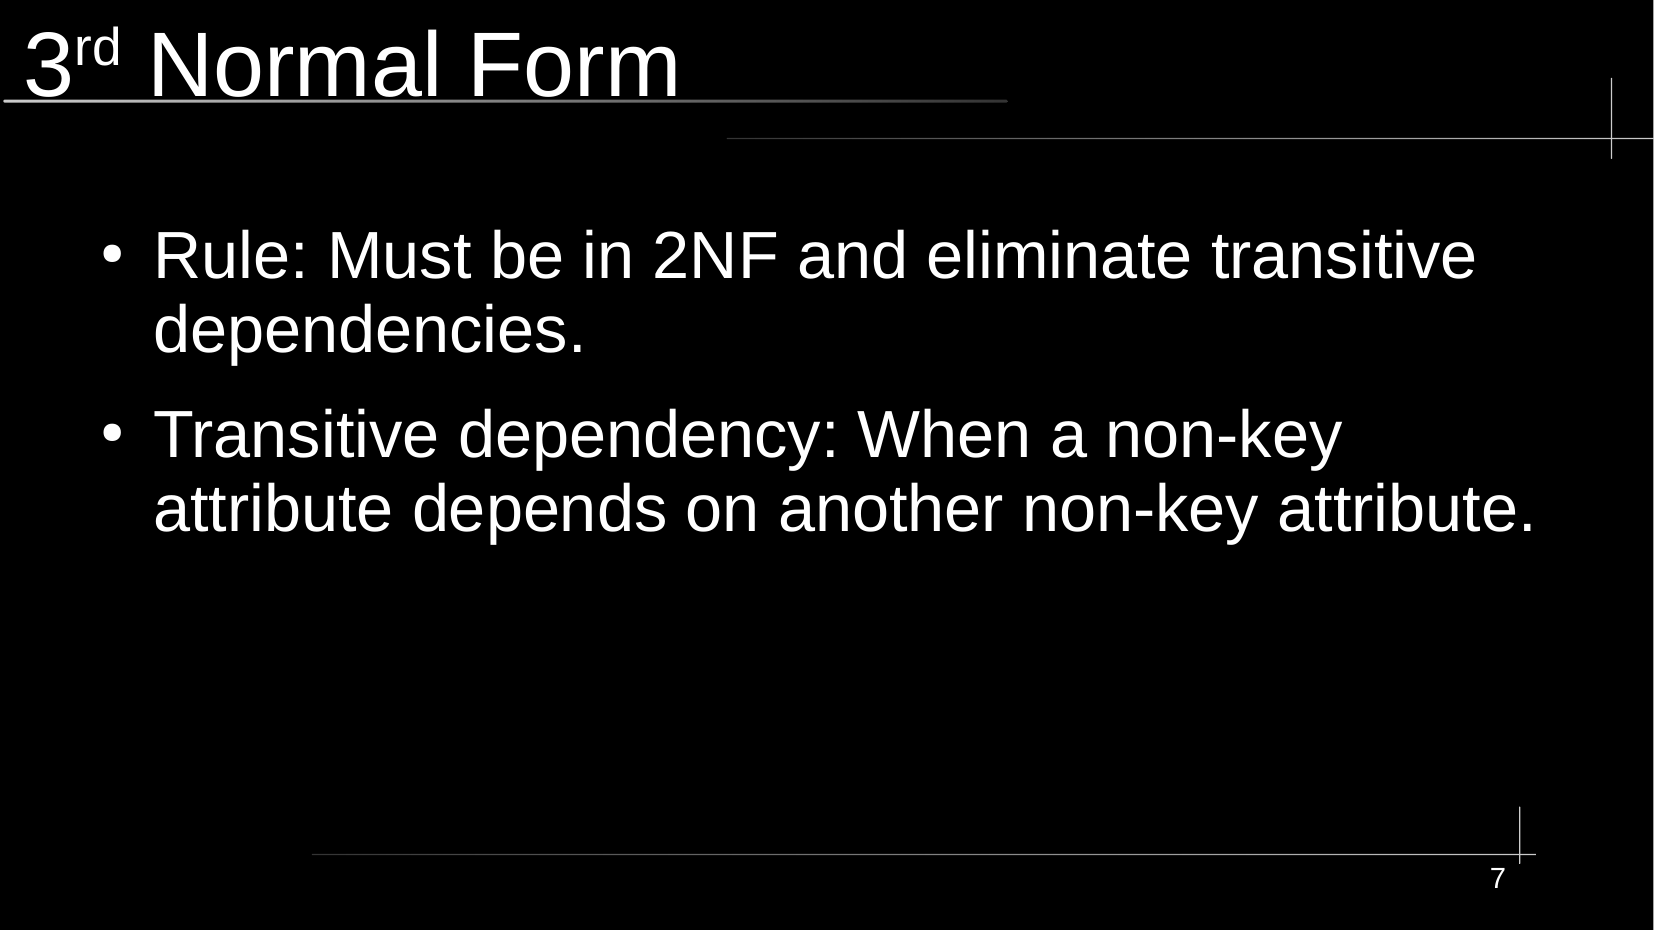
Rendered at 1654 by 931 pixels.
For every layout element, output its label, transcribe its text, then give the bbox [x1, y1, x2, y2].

title 3rd Normal Form [23, 11, 1589, 119]
list Rule: Must be in 2NF and eliminate transitive dependencies. Transitive dependency: When a non-key attribute depends on another non-key attribute. [82, 217, 1571, 758]
